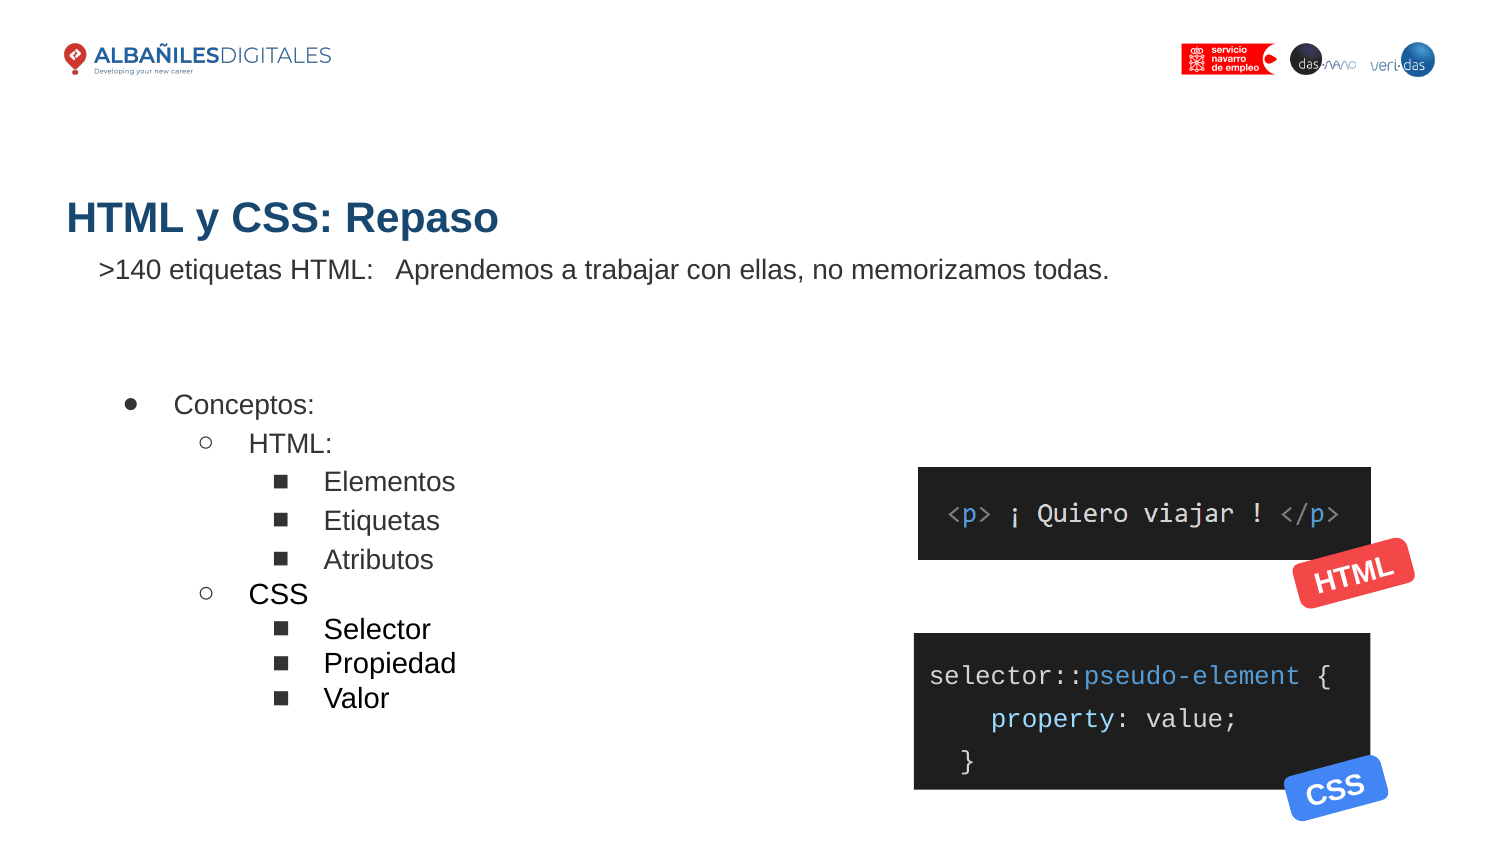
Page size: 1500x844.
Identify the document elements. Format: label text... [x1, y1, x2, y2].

text_box HTML y CSS: Repaso [66, 179, 728, 241]
text_box >140 etiquetas HTML: Aprendemos a trabajar con ellas, no memorizamos todas. Conceptos: HTML: Elementos Etiquetas Atributos CSS Selector Propiedad Valor [83, 231, 1343, 844]
text_box CSS [1284, 755, 1389, 822]
picture [1370, 42, 1435, 77]
picture [64, 43, 332, 75]
text_box selector::pseudo-element { property: value; } [913, 633, 1371, 790]
picture [918, 467, 1371, 560]
picture [1181, 43, 1277, 75]
picture [1290, 43, 1356, 75]
text_box HTML [1292, 537, 1415, 609]
